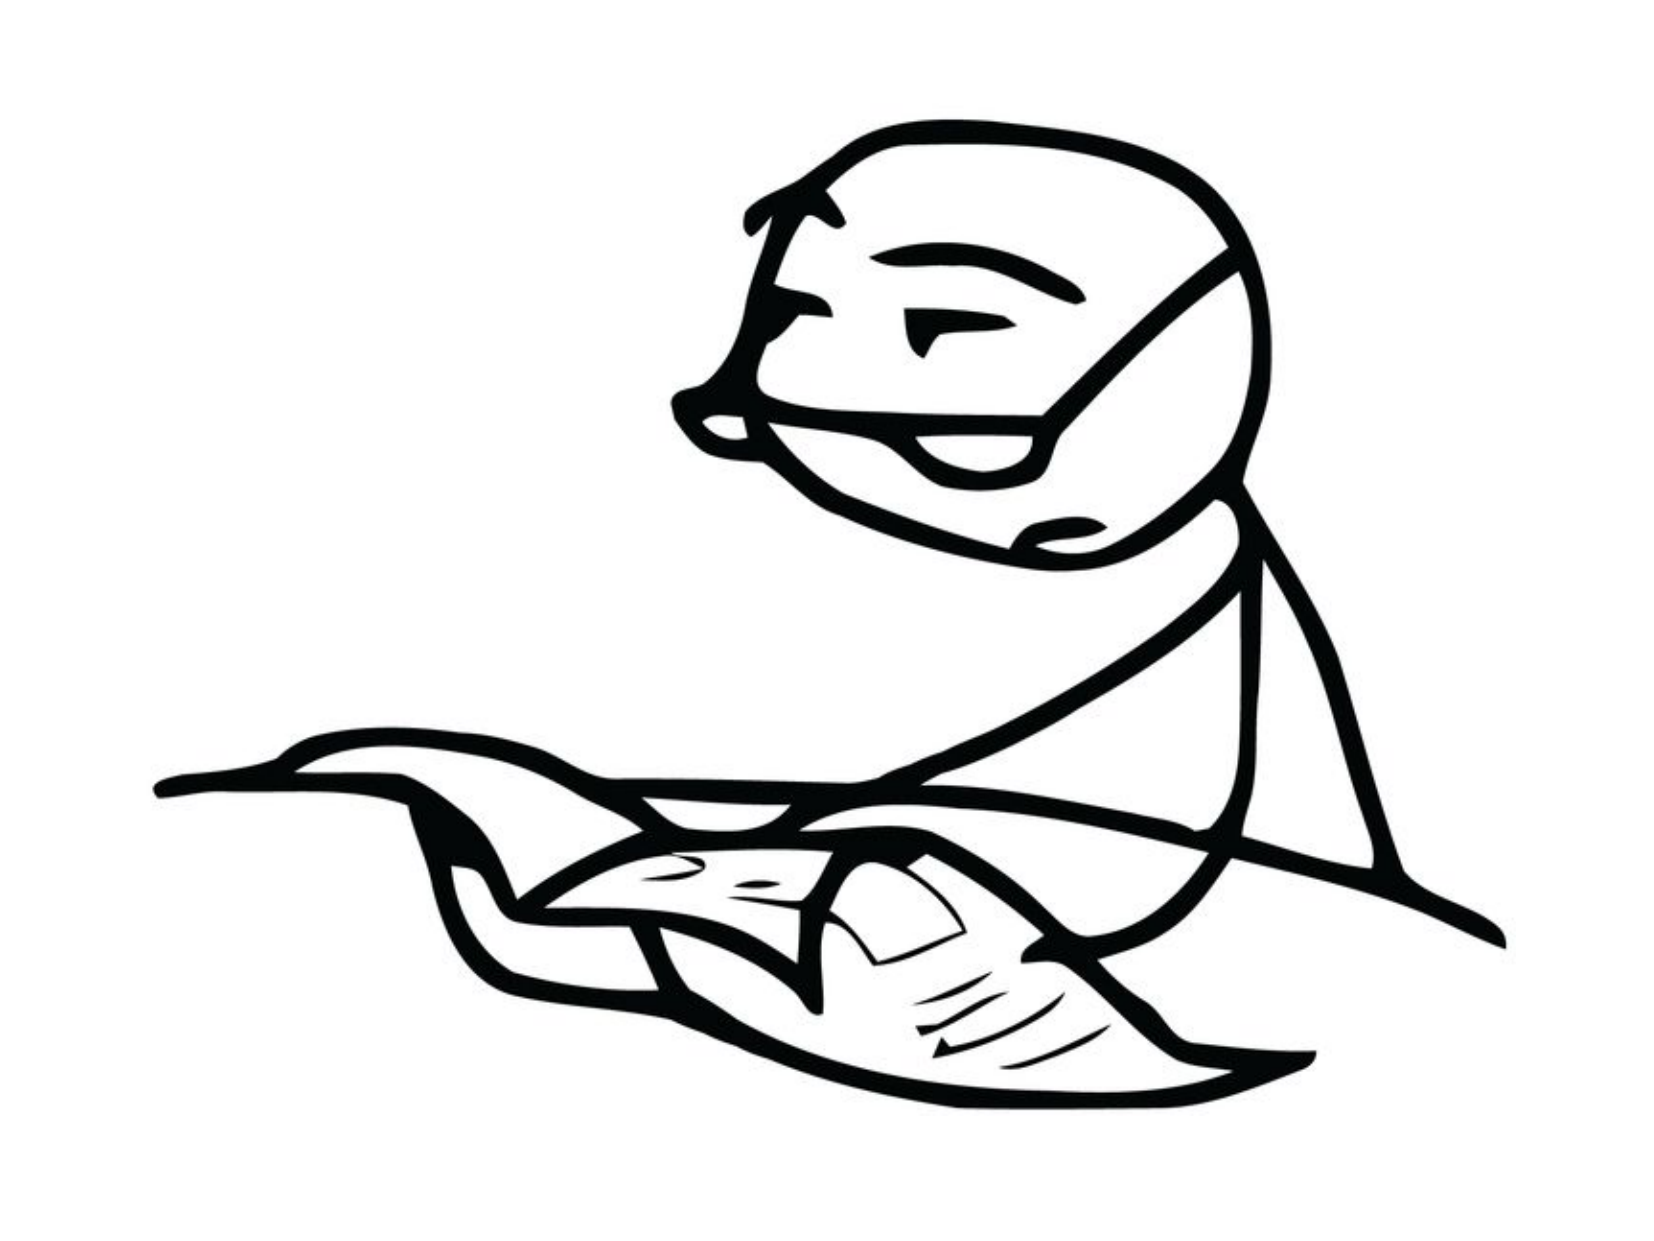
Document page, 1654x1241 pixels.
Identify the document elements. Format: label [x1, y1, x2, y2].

picture [105, 74, 1516, 1116]
